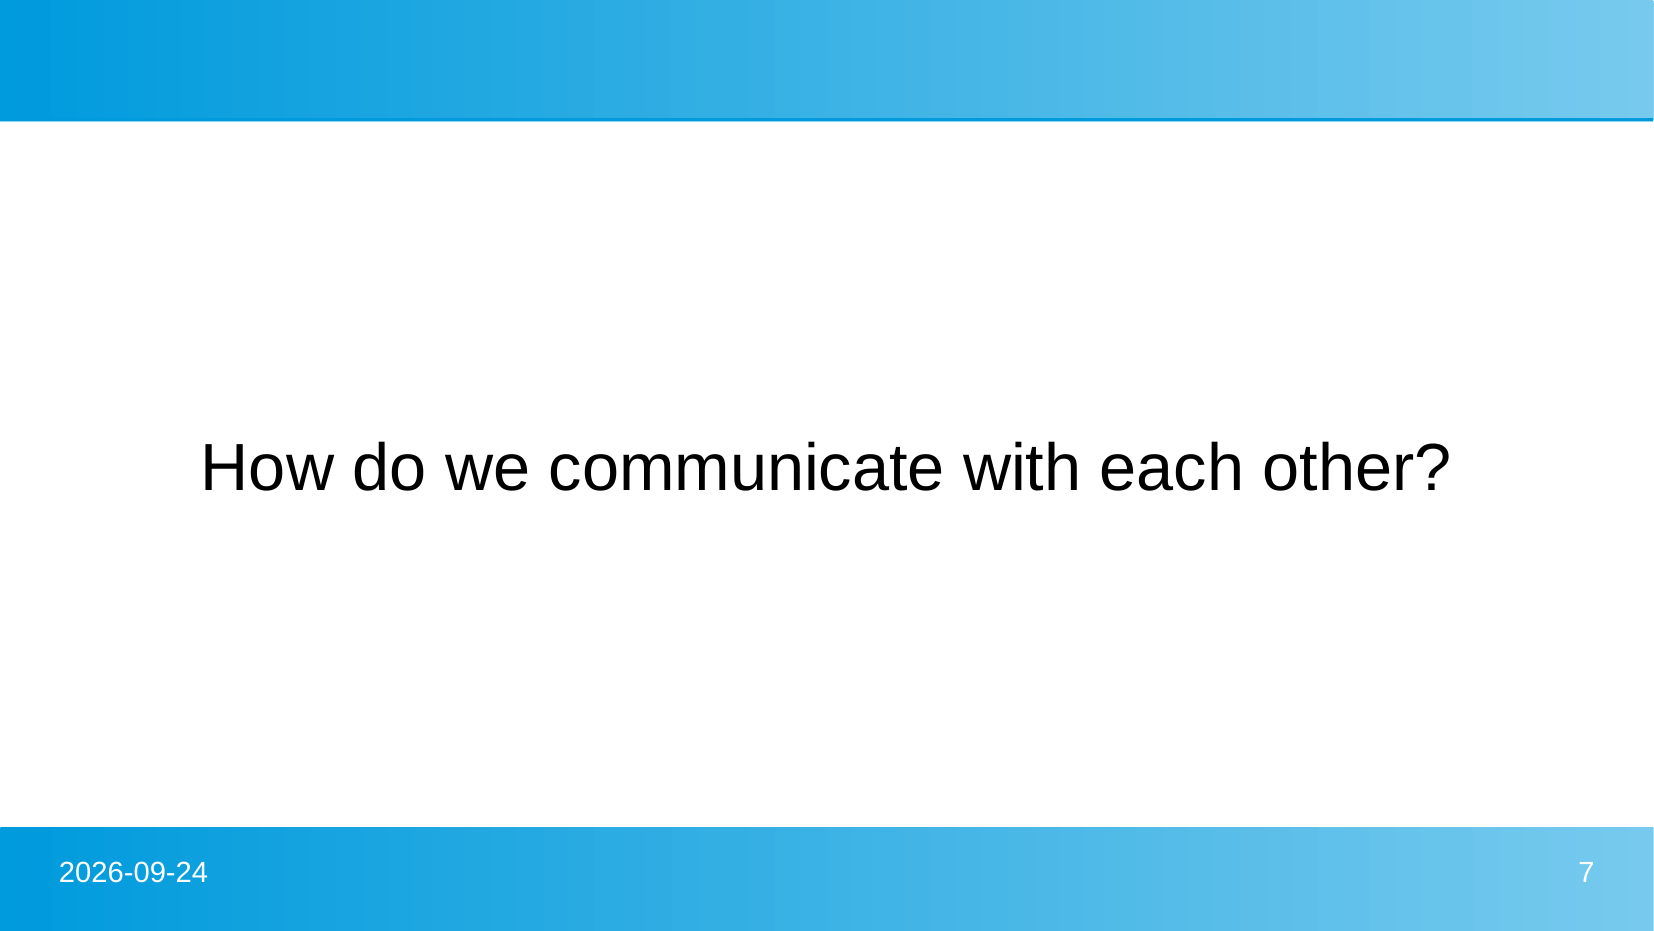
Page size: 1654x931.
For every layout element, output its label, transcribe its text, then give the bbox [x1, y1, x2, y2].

subtitle How do we communicate with each other? [59, 285, 1595, 650]
